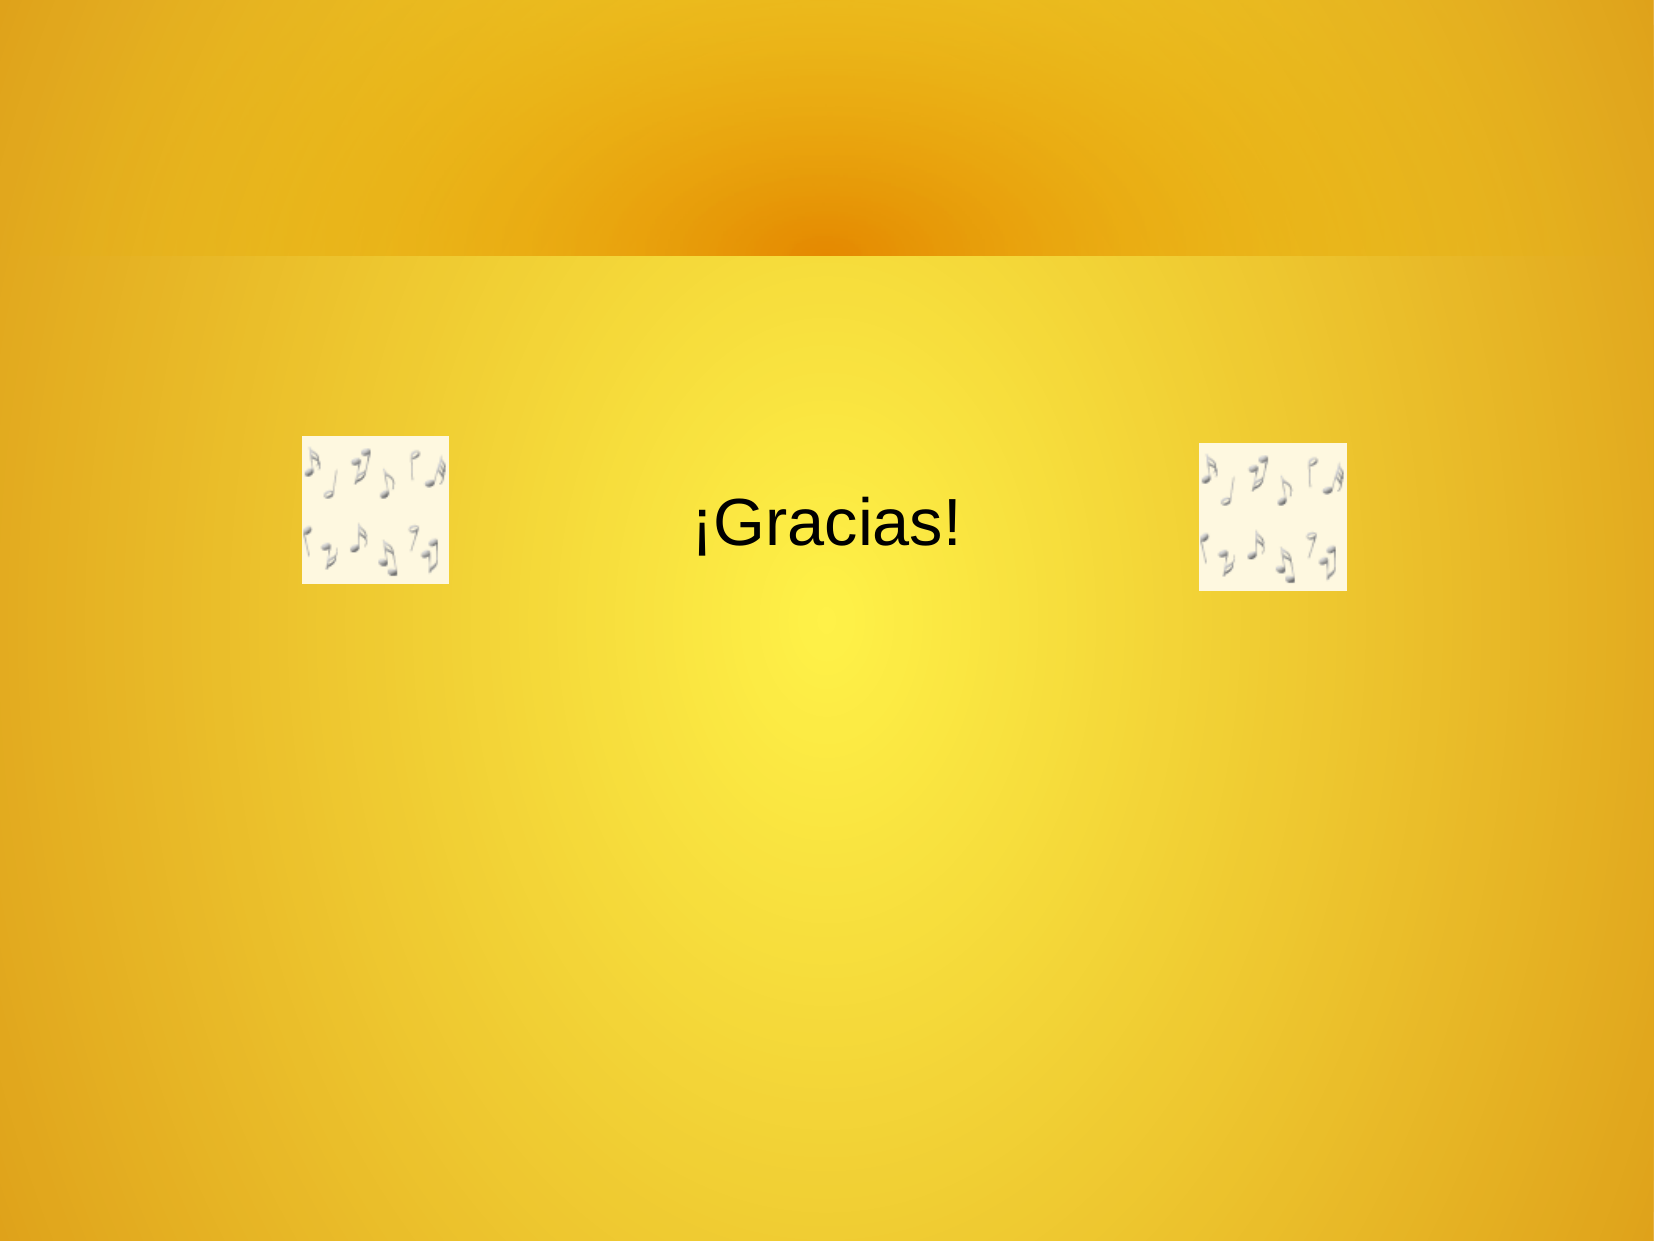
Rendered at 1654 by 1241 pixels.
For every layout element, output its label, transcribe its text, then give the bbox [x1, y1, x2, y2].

subtitle ¡Gracias! [82, 47, 1571, 997]
picture [302, 436, 449, 584]
picture [1199, 443, 1347, 591]
